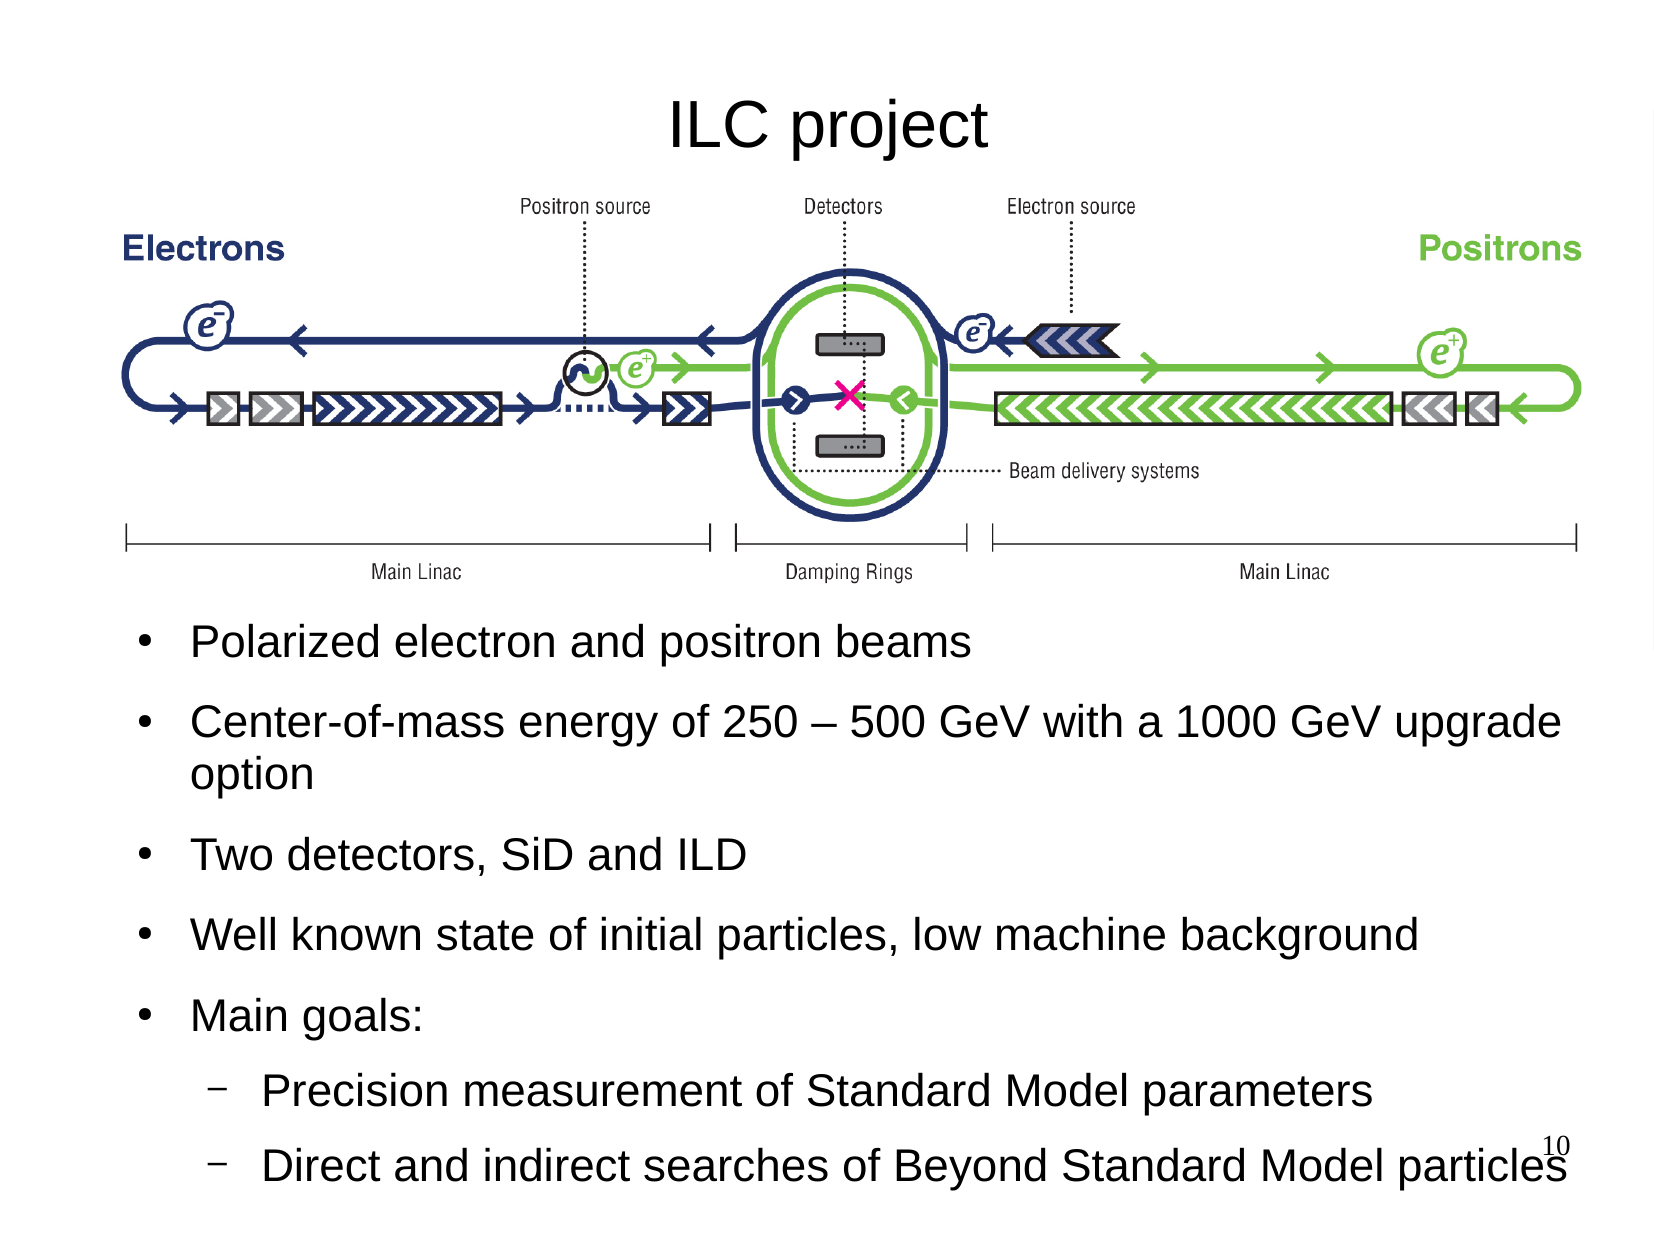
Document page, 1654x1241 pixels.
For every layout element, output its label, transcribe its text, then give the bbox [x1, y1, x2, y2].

title ILC project [85, 52, 1571, 198]
picture [15, 109, 1654, 651]
list Polarized electron and positron beams Center-of-mass energy of 250 – 500 GeV with a 1000 GeV upgrade option Two detectors, SiD and ILD Well known state of initial particles, low machine background Main goals: Precision measurement of Standard Model parameters Direct and indirect searches of Beyond Standard Model particles [119, 615, 1619, 1217]
